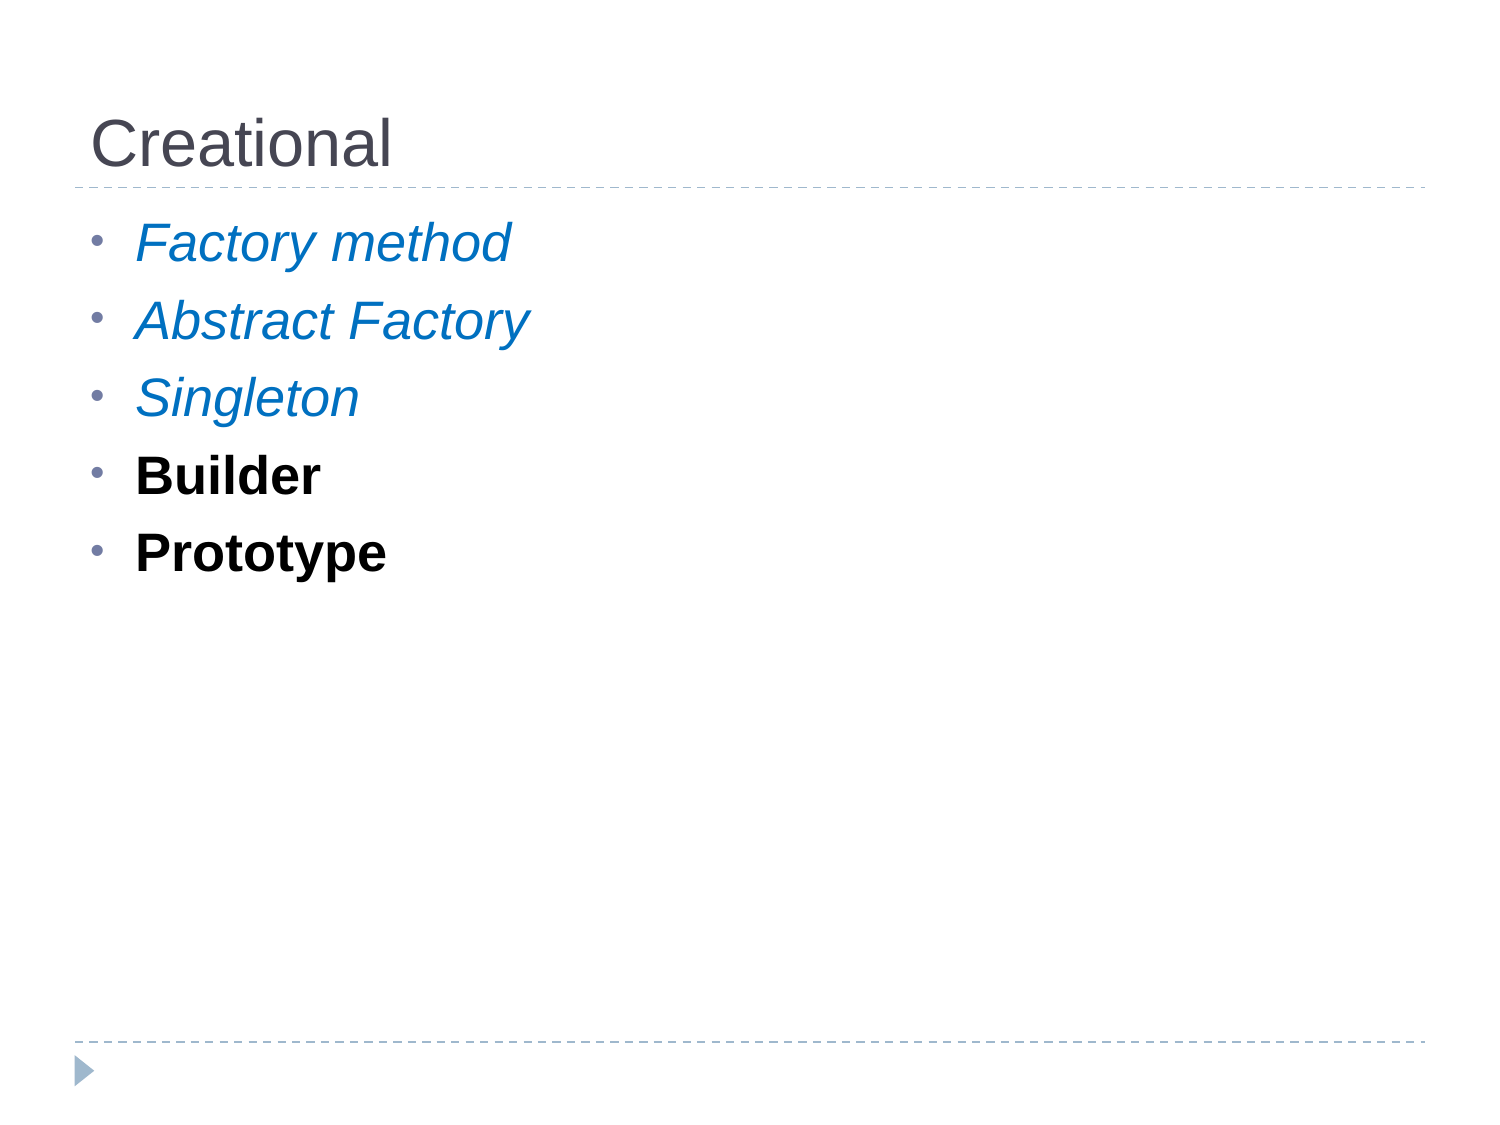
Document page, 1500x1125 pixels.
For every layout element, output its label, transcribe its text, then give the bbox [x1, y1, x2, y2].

title Creational [75, 24, 1425, 188]
list Factory method Abstract Factory Singleton Builder Prototype [75, 200, 1425, 1010]
